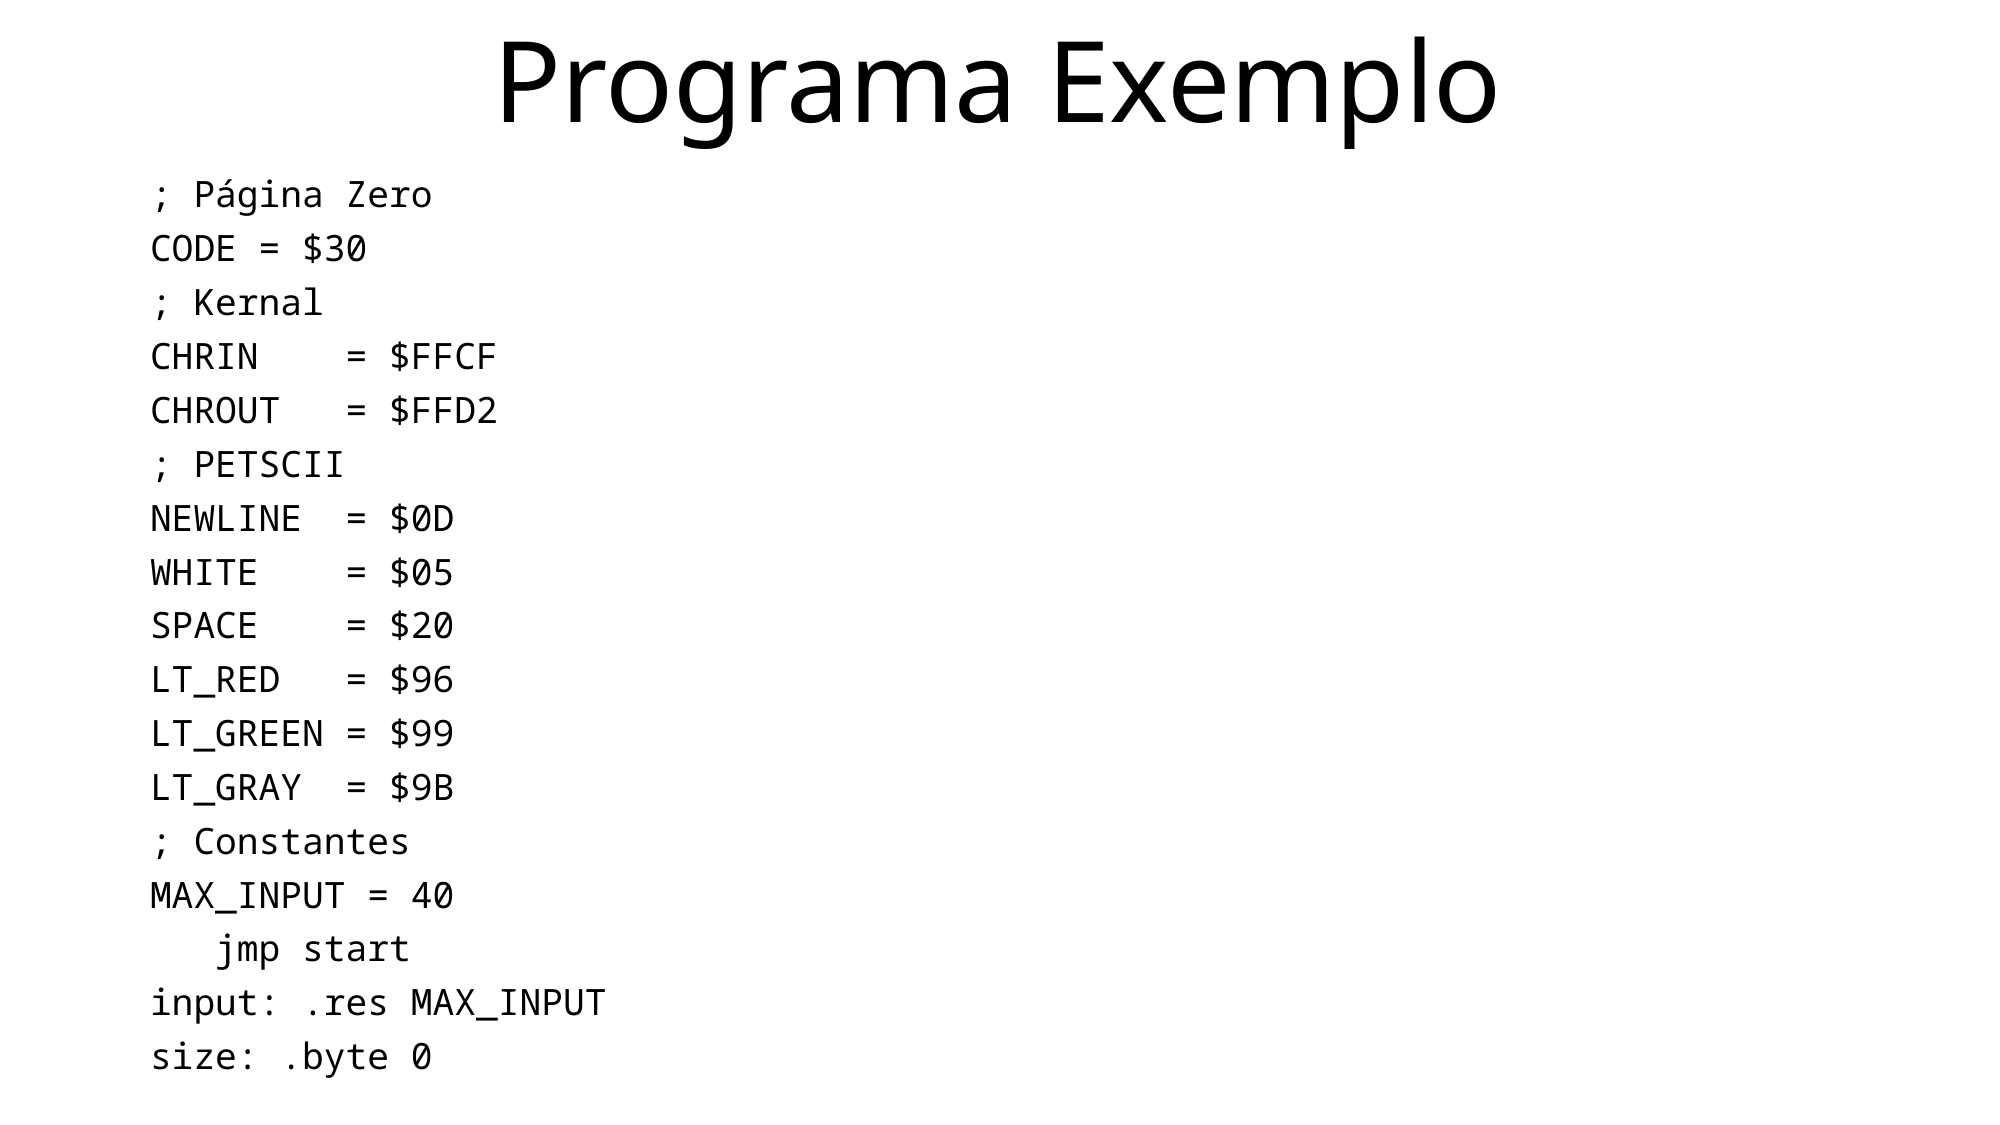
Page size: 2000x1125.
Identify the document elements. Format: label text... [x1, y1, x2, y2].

title Programa Exemplo [135, 7, 1861, 165]
list ; Página Zero CODE = $30 ; Kernal CHRIN = $FFCF CHROUT = $FFD2 ; PETSCII NEWLINE = $0D WHITE = $05 SPACE = $20 LT_RED = $96 LT_GREEN = $99 LT_GRAY = $9B ; Constantes MAX_INPUT = 40 jmp start input: .res MAX_INPUT size: .byte 0 [135, 165, 1860, 1091]
